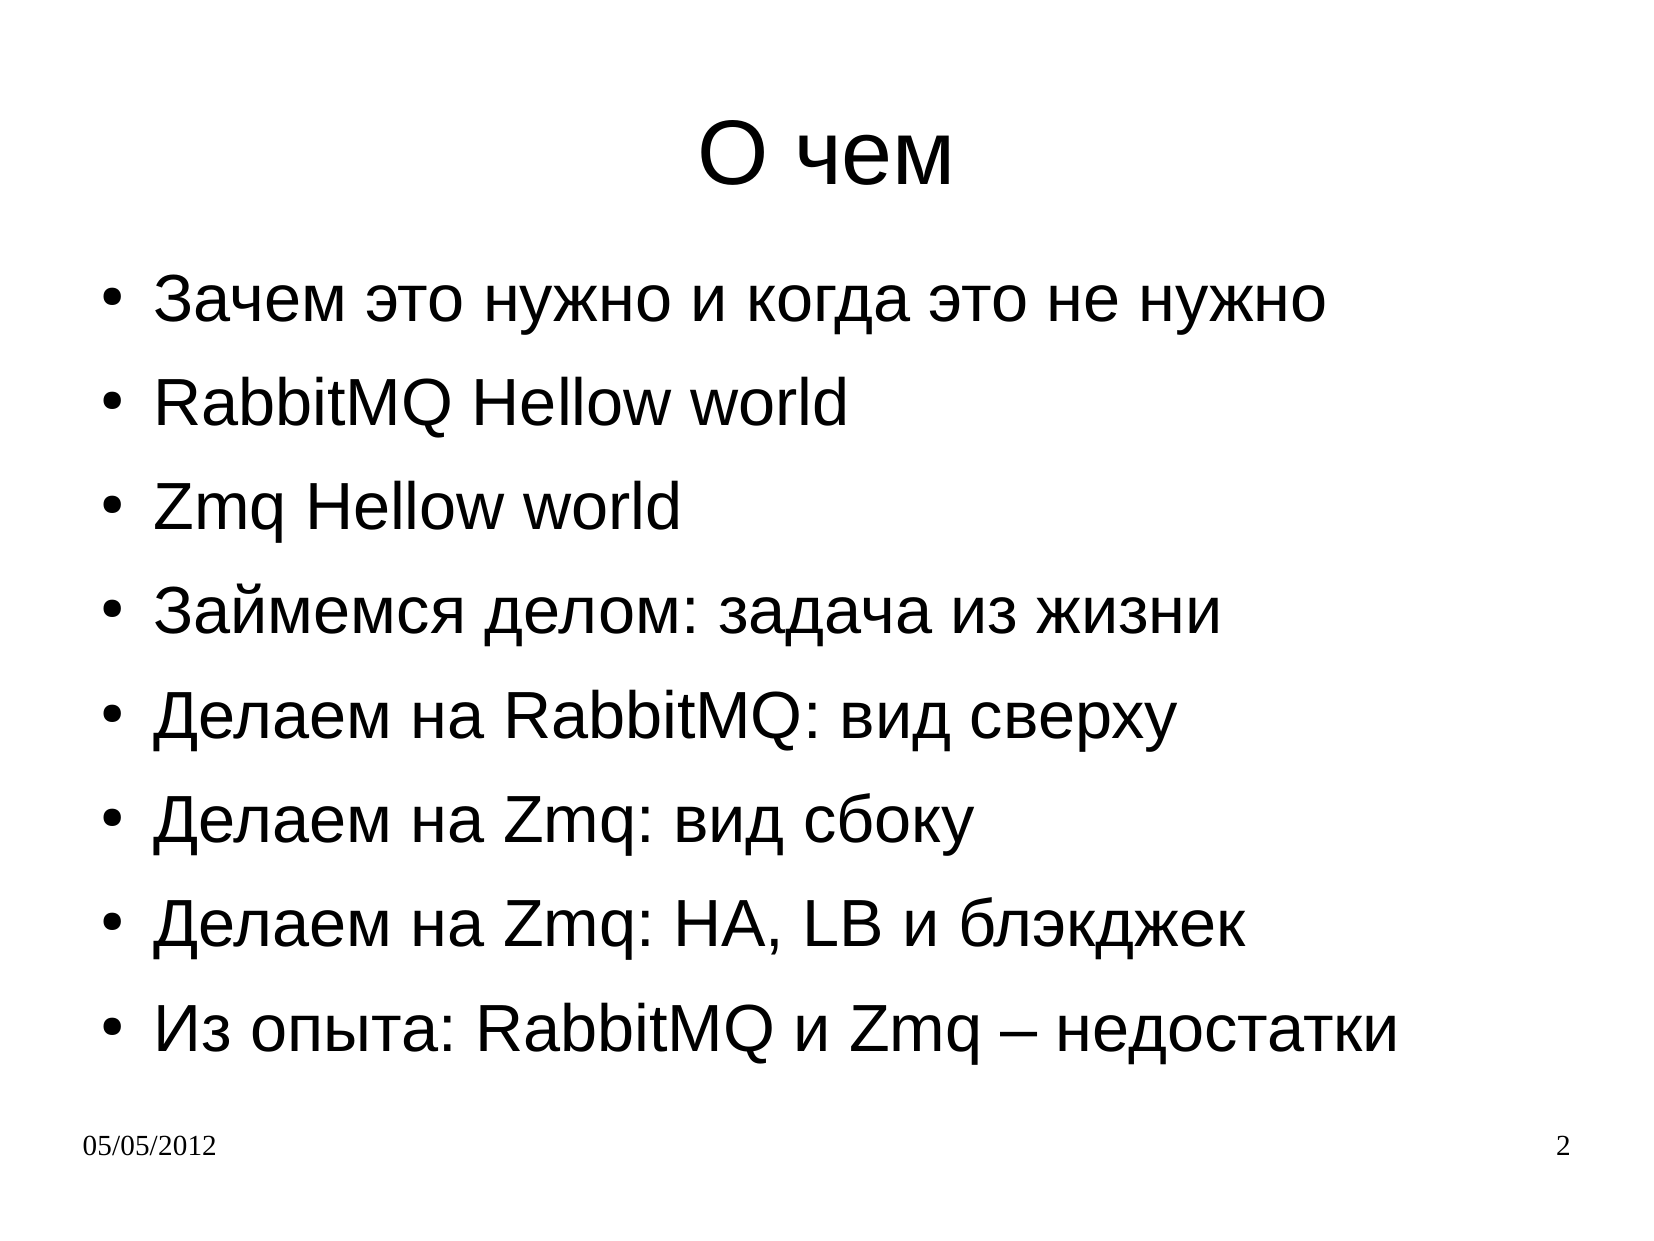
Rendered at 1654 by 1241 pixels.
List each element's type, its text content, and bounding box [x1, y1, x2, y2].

list Зачем это нужно и когда это не нужно RabbitMQ Hellow world Zmq Hellow world Займемся делом: задача из жизни Делаем на RabbitMQ: вид сверху Делаем на Zmq: вид сбоку Делаем на Zmq: HA, LB и блэкджек Из опыта: RabbitMQ и Zmq – недостатки [82, 260, 1538, 1111]
title О чем [82, 49, 1571, 257]
